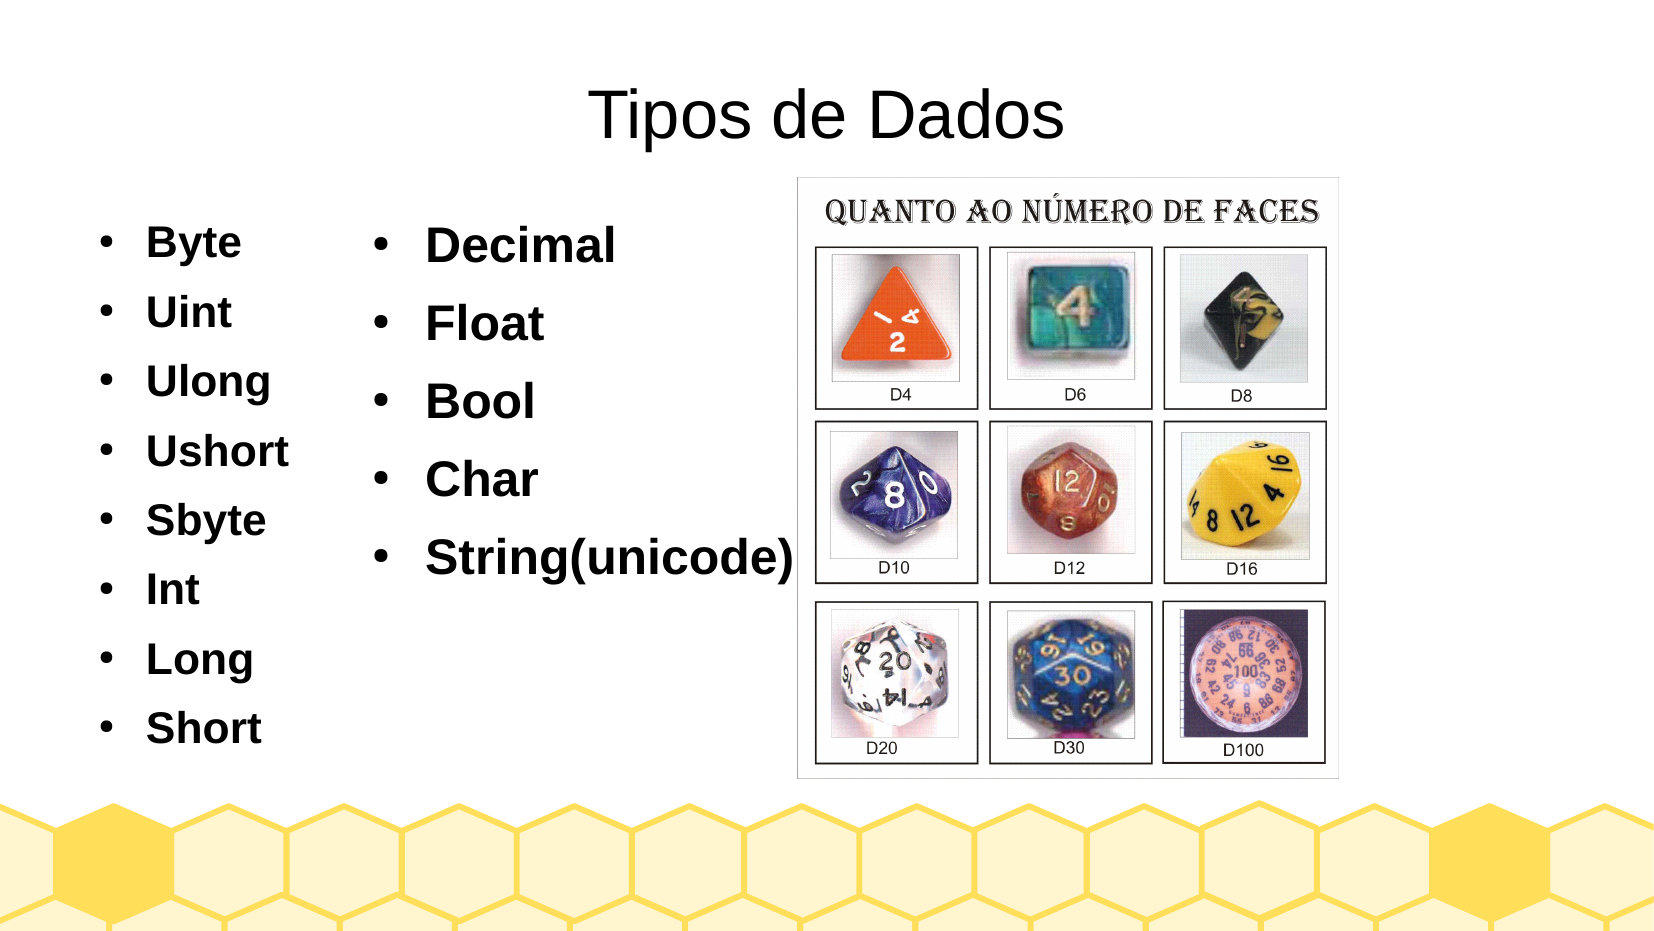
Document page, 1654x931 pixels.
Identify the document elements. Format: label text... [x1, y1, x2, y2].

picture [797, 177, 1339, 779]
list Byte Uint Ulong Ushort Sbyte Int Long Short [82, 217, 354, 758]
title Tipos de Dados [82, 37, 1571, 193]
list Decimal Float Bool Char String(unicode) [354, 217, 797, 758]
